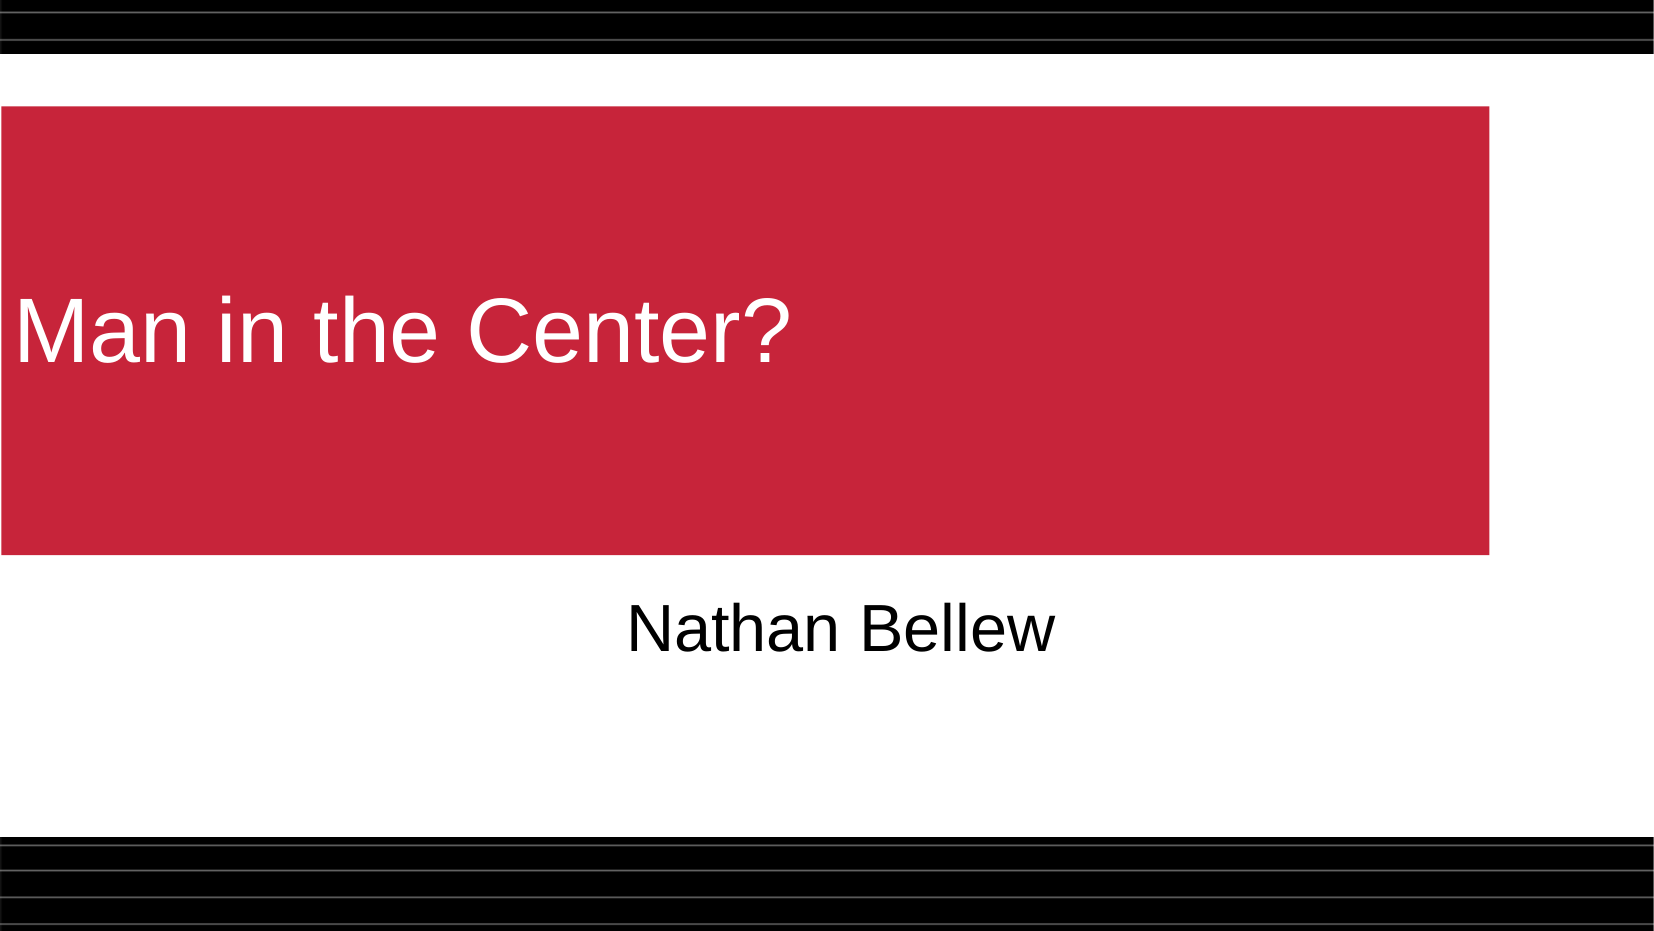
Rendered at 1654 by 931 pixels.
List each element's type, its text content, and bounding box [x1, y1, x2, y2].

subtitle Nathan Bellew [625, 590, 1489, 804]
title Man in the Center? [1, 106, 1490, 556]
picture [0, 837, 1654, 931]
picture [0, 0, 1654, 54]
